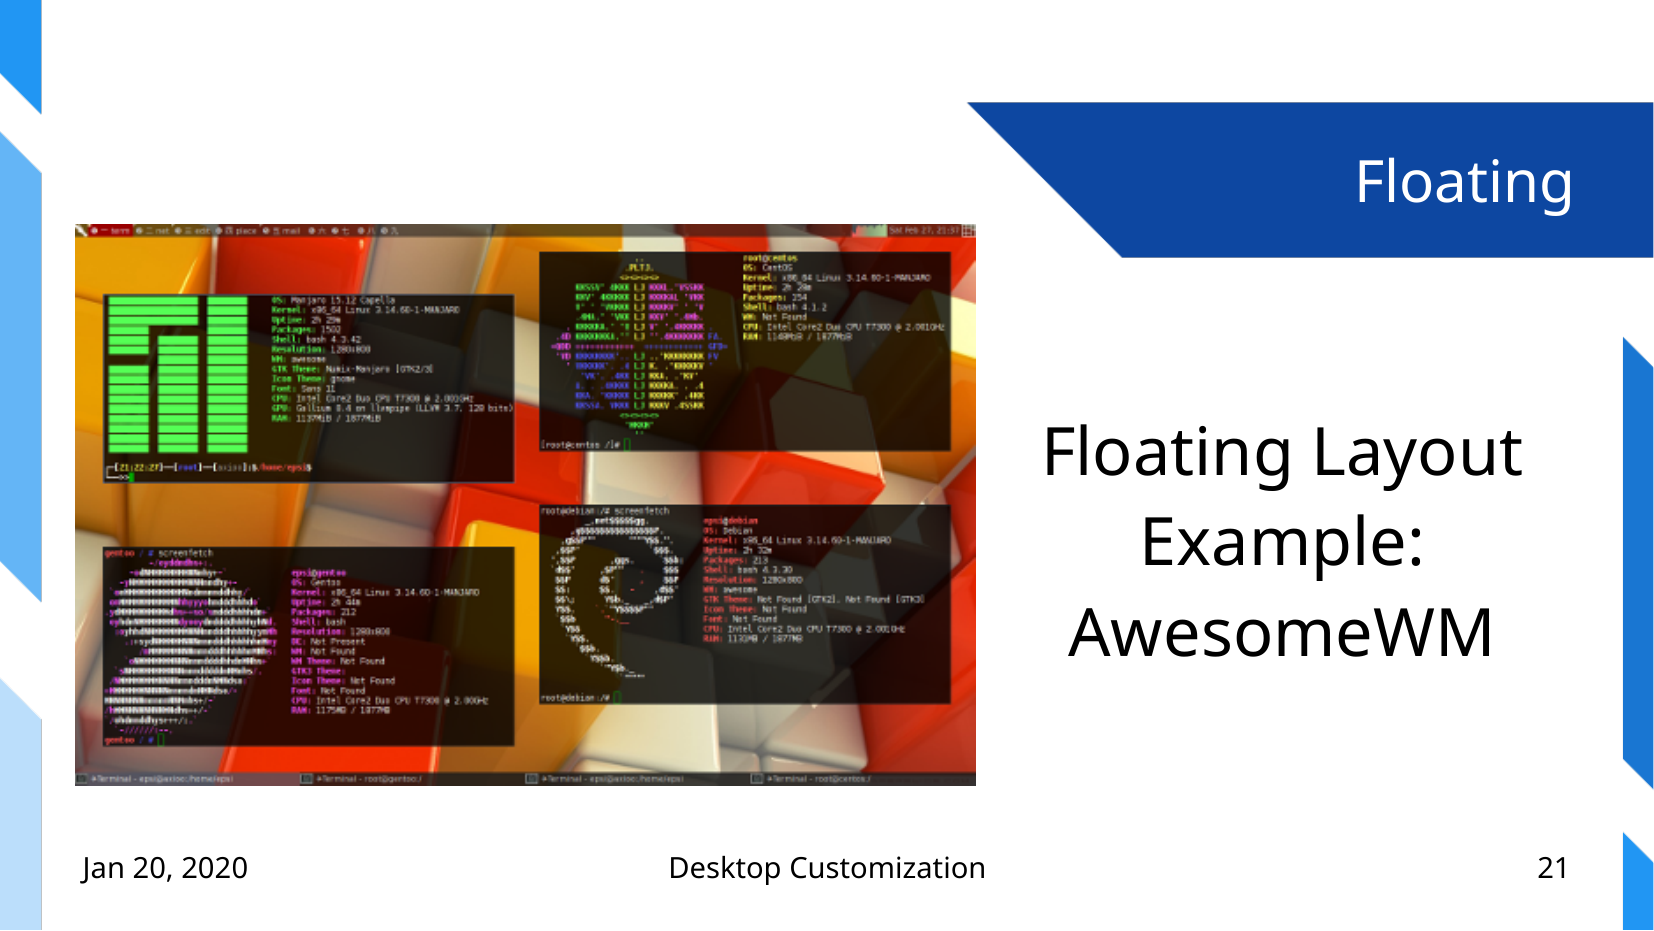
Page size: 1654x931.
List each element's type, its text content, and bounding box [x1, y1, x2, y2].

title Floating [1050, 105, 1576, 256]
picture [0, 0, 1654, 930]
subtitle Floating Layout Example: AwesomeWM [975, 270, 1591, 811]
